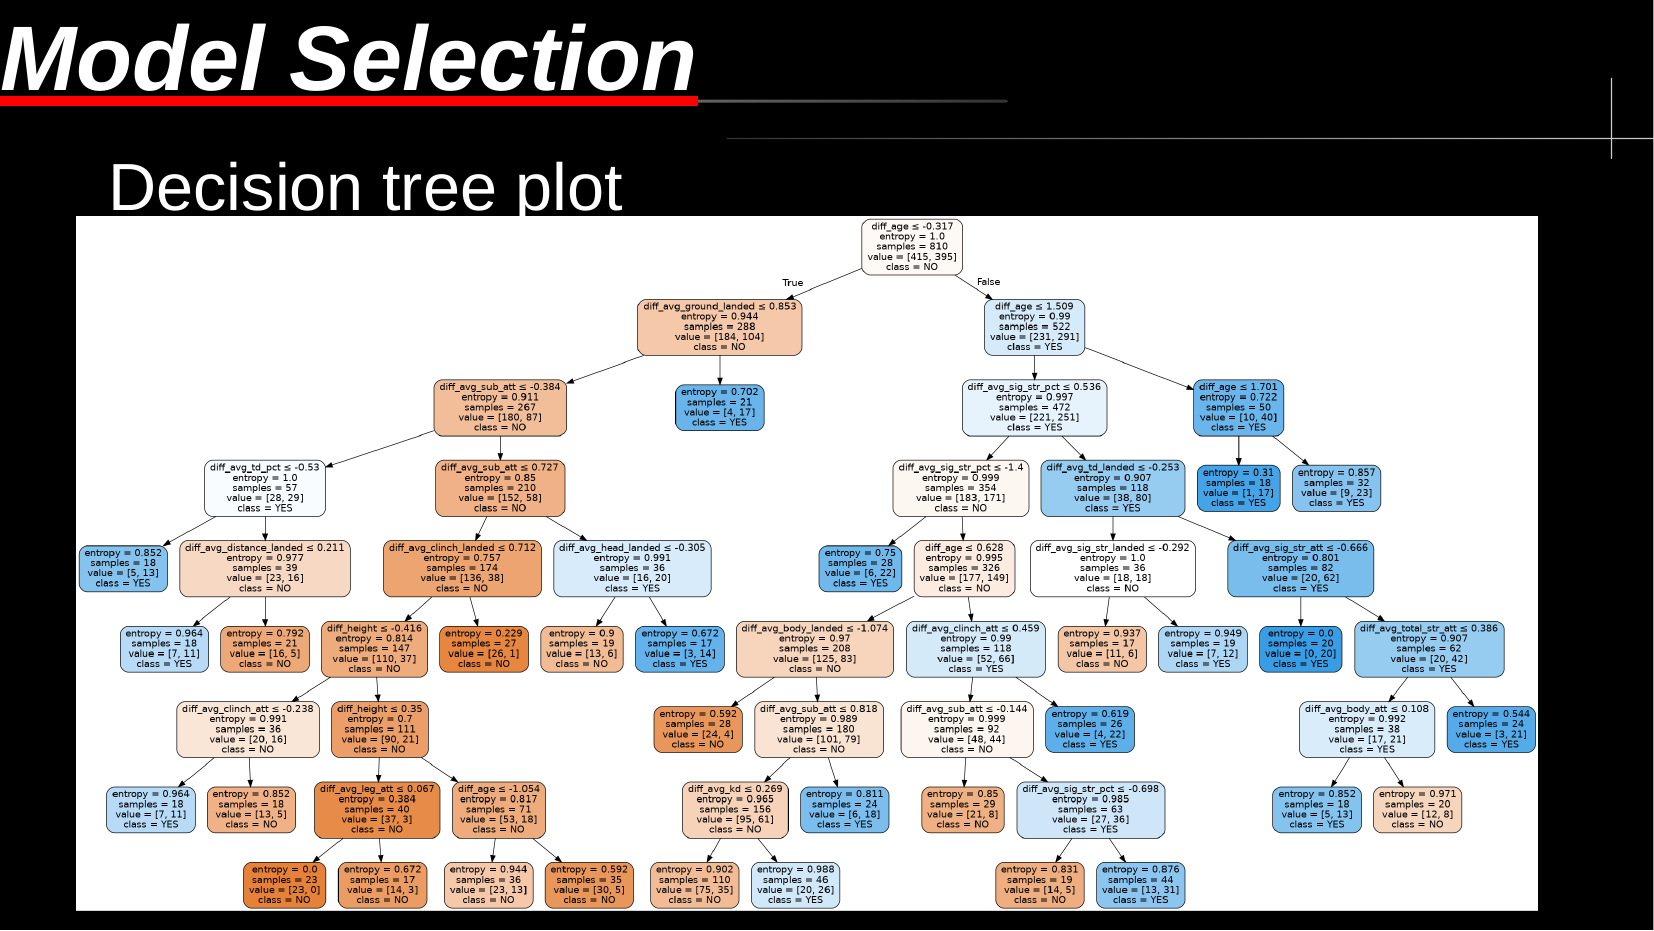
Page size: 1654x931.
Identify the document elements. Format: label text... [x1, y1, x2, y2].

title Model Selection [0, 0, 1565, 119]
picture [76, 216, 1538, 911]
list Decision tree plot [37, 150, 1613, 826]
